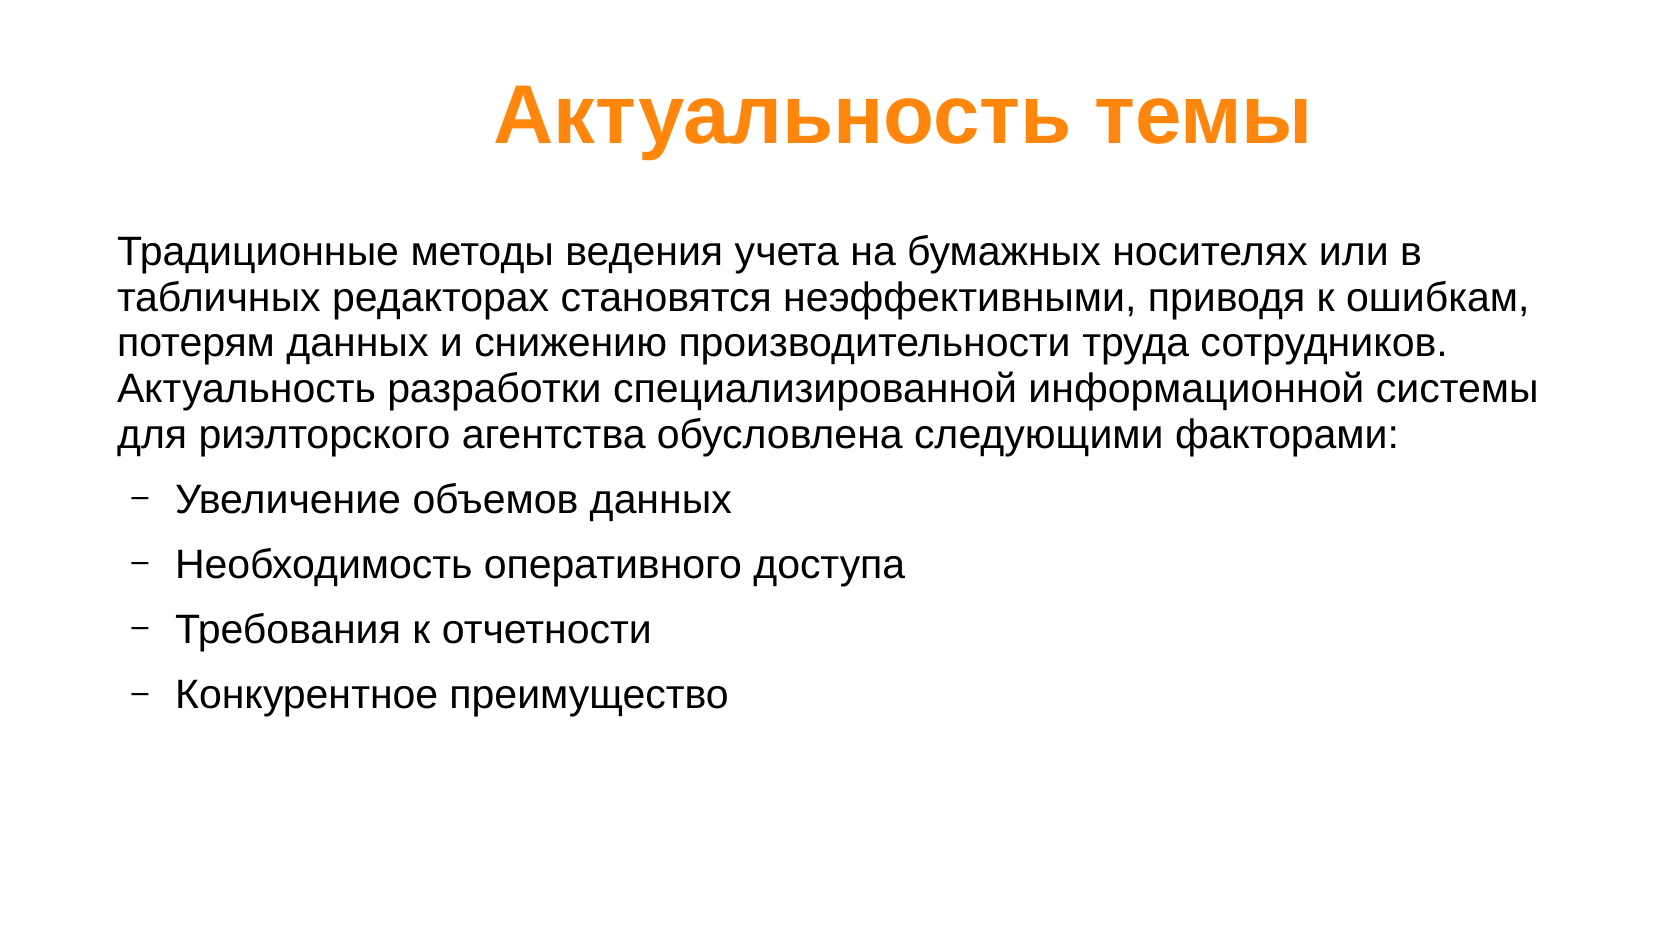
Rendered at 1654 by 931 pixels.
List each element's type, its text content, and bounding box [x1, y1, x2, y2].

list Традиционные методы ведения учета на бумажных носителях или в табличных редакторах становятся неэффективными, приводя к ошибкам, потерям данных и снижению производительности труда сотрудников. Актуальность разработки специализированной информационной системы для риэлторского агентства обусловлена следующими факторами: Увеличение объемов данных Необходимость оперативного доступа Требования к отчетности Конкурентное преимущество [59, 228, 1548, 768]
title Актуальность темы [289, 12, 1447, 218]
